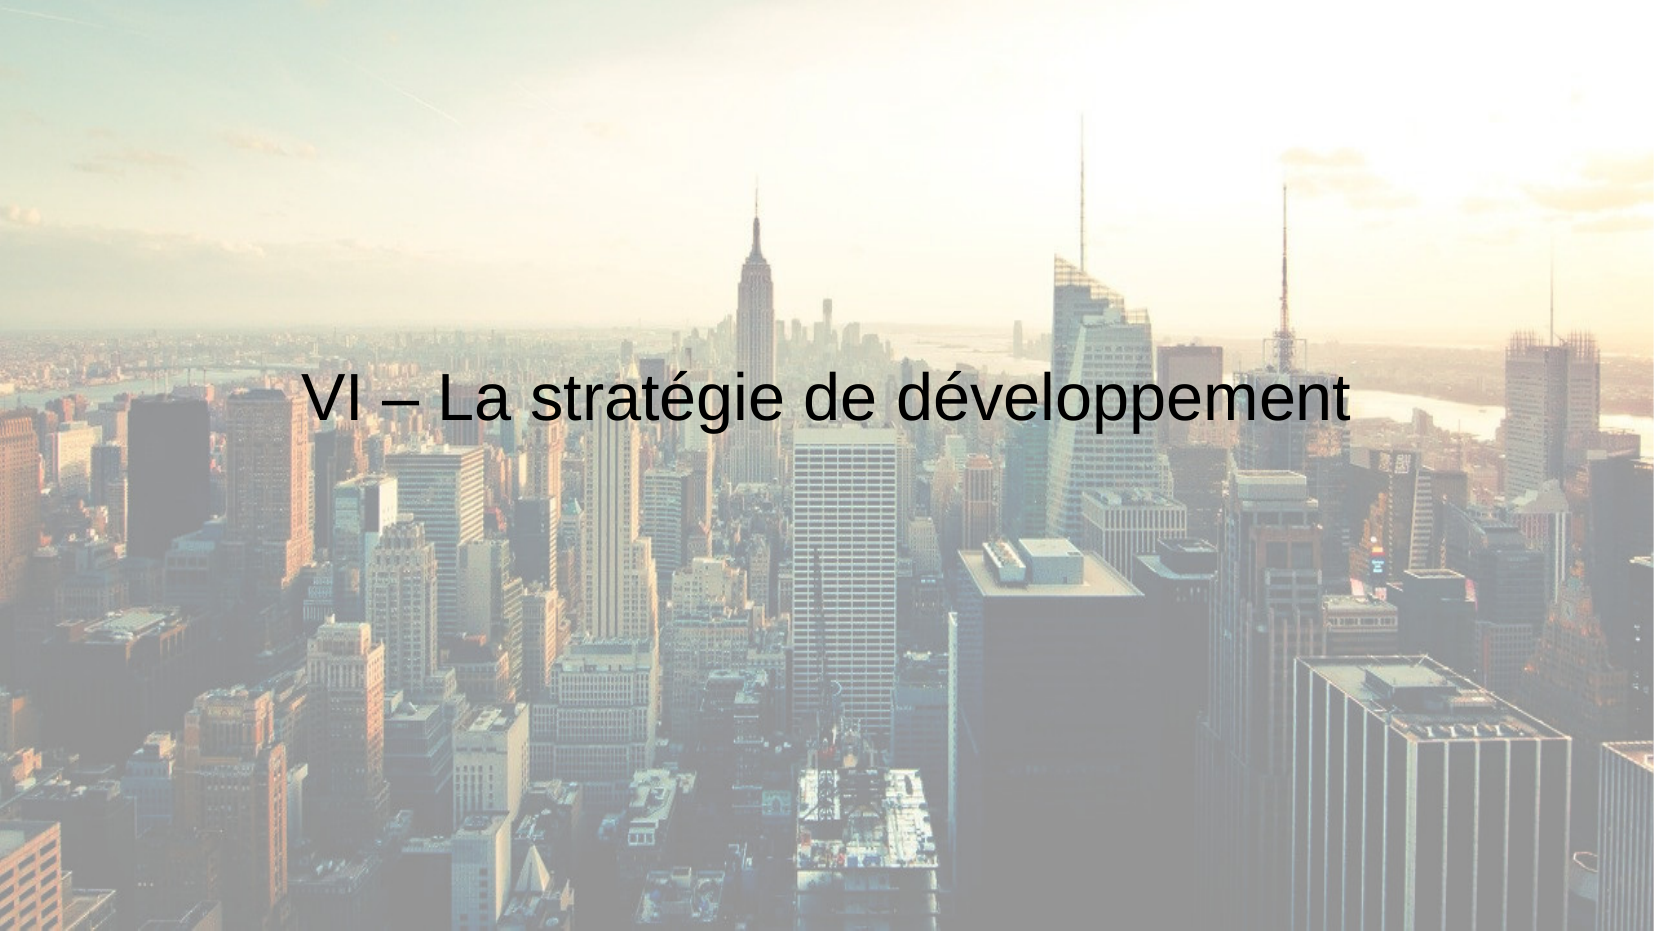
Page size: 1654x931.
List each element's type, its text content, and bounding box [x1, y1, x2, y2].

picture [0, 0, 1654, 931]
subtitle VI – La stratégie de développement [82, 37, 1571, 757]
